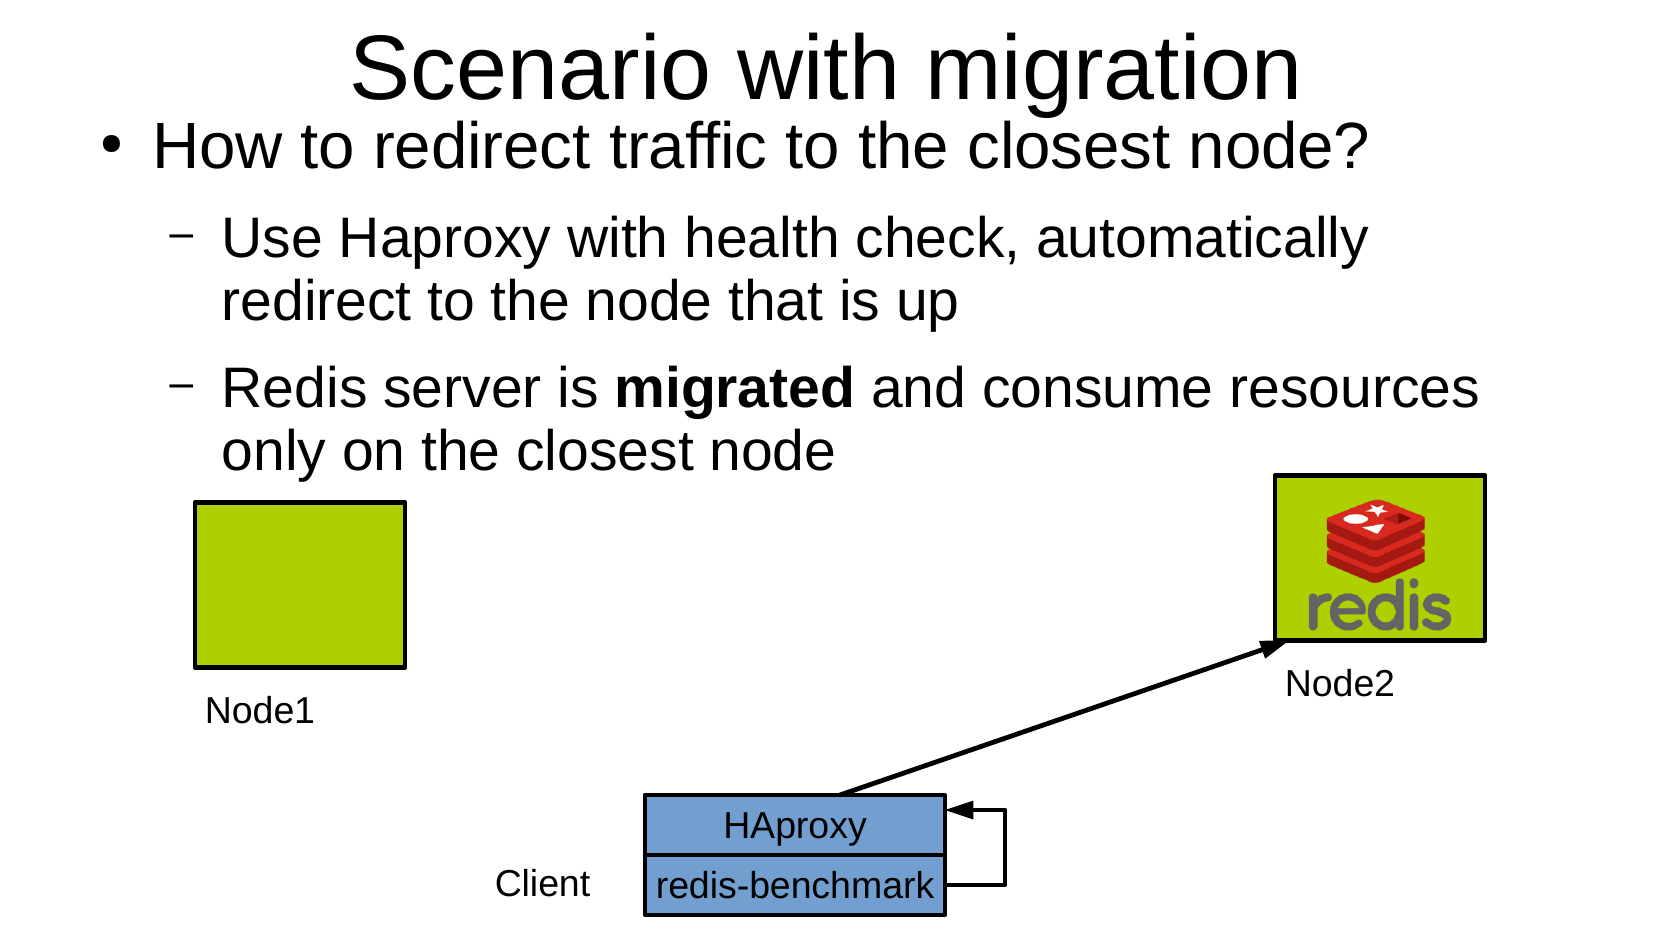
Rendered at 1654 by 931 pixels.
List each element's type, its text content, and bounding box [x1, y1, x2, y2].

picture [1288, 487, 1471, 641]
text_box [1275, 475, 1486, 641]
text_box Node1 [190, 682, 331, 740]
title Scenario with migration [82, 0, 1571, 109]
text_box Node2 [1270, 655, 1411, 713]
text_box HAproxy [645, 795, 946, 856]
text_box redis-benchmark [645, 856, 946, 916]
text_box [195, 502, 406, 668]
text_box Client [480, 855, 606, 912]
list How to redirect traffic to the closest node? Use Haproxy with health check, automatically redirect to the node that is up Redis server is migrated and consume resources only on the closest node [82, 109, 1571, 488]
